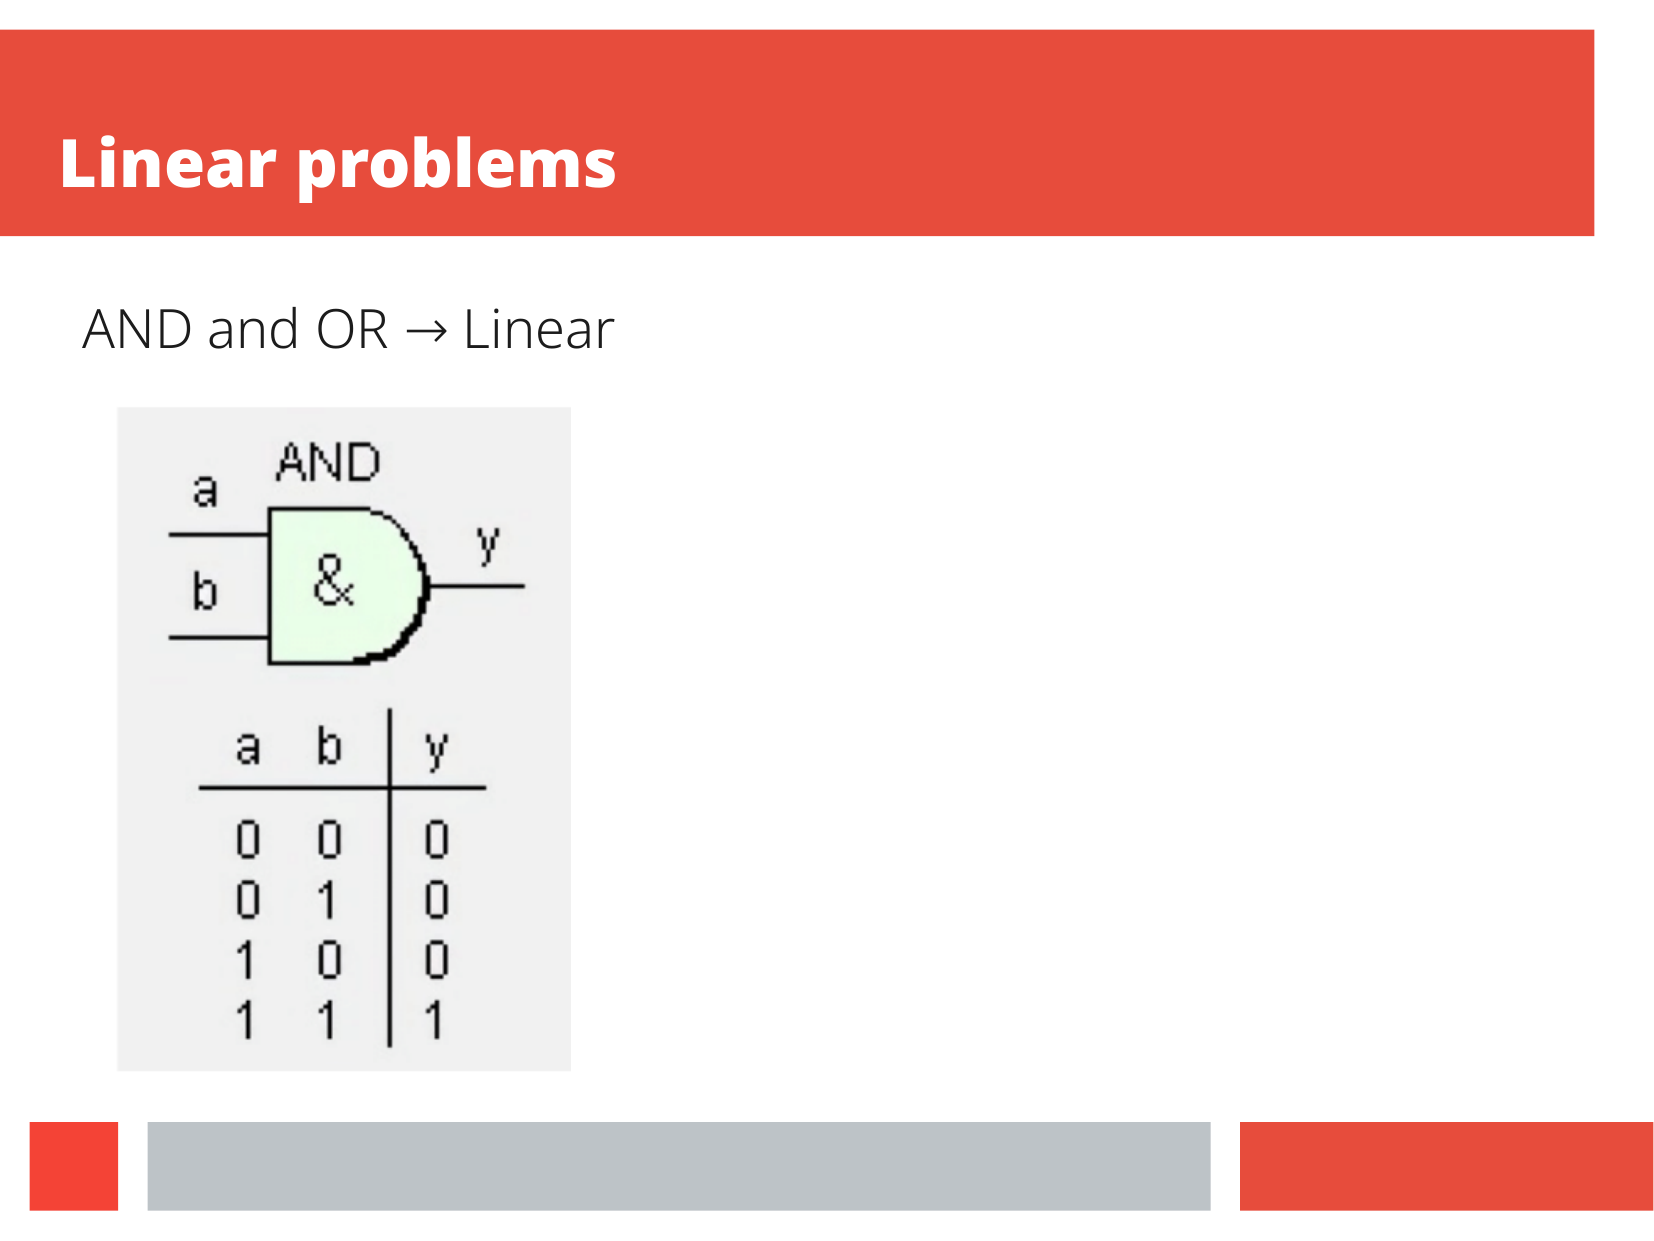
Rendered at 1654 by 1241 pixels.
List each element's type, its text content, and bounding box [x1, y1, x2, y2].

picture [106, 359, 571, 1109]
title Linear problems [59, 59, 1595, 207]
subtitle AND and OR → Linear [82, 290, 1571, 1010]
